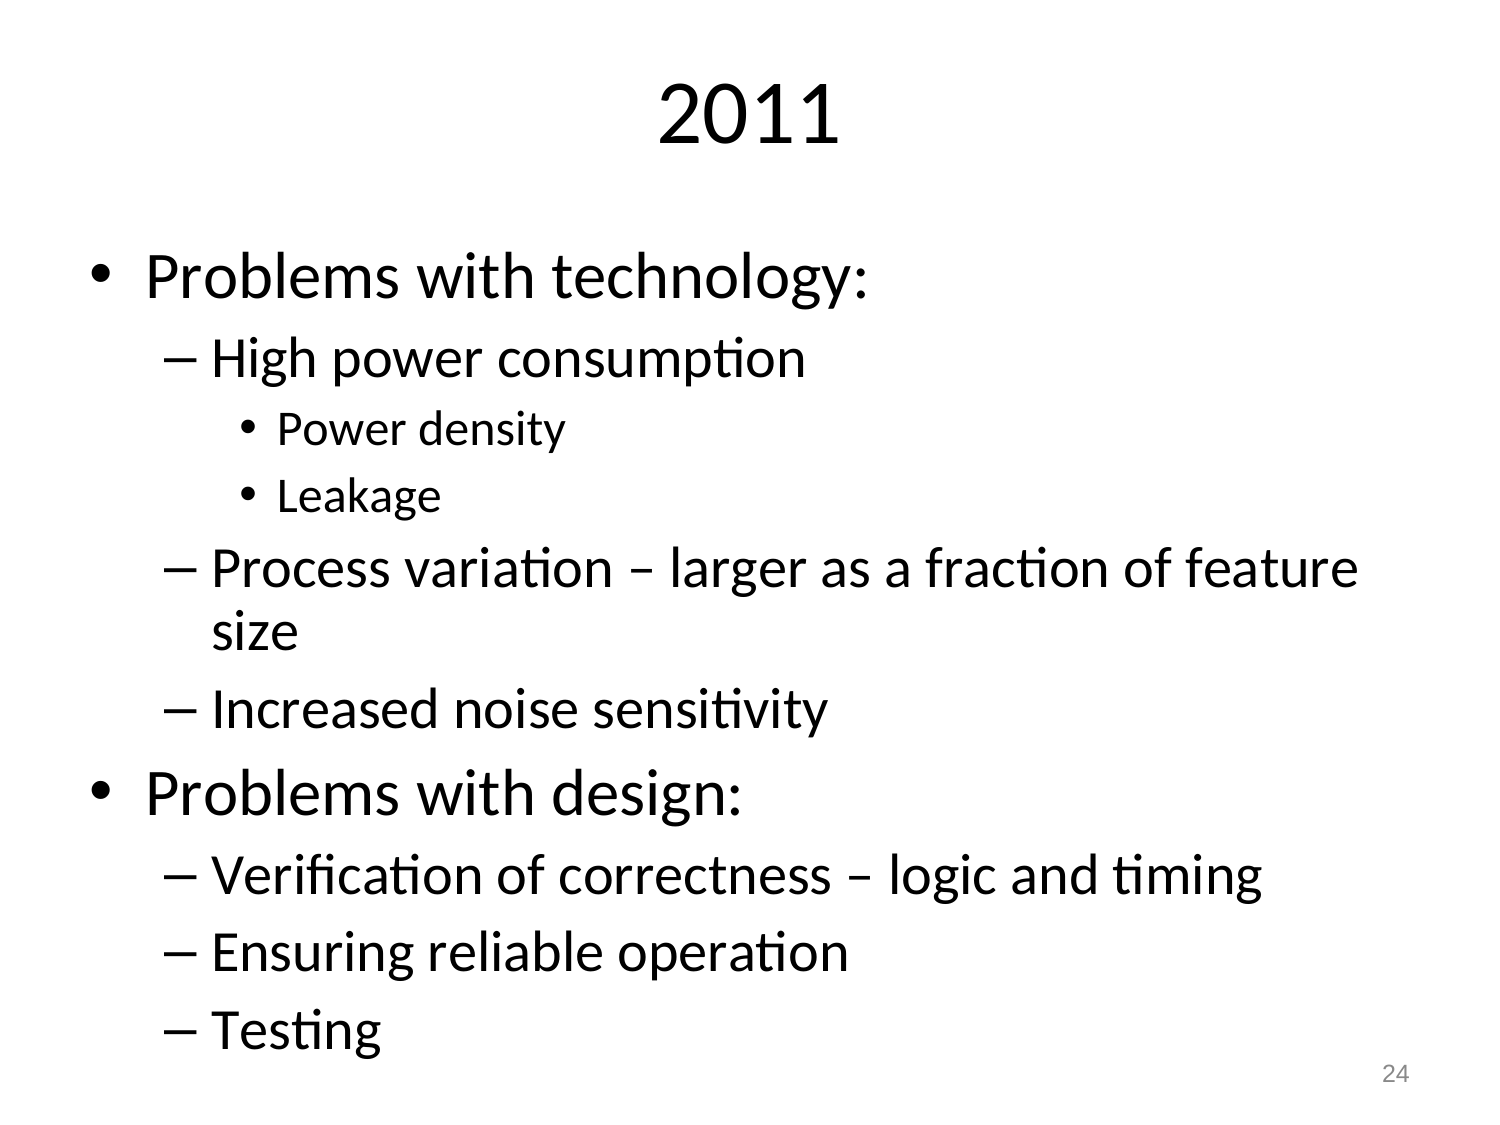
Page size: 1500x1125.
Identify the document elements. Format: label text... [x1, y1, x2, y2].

text_box <number> [1074, 1042, 1426, 1103]
text_box 2011 [74, 44, 1425, 233]
text_box Problems with technology: High power consumption Power density Leakage Process variation – larger as a fraction of feature size Increased noise sensitivity Problems with design: Verification of correctness – logic and timing Ensuring reliable operation Testing [74, 233, 1425, 971]
